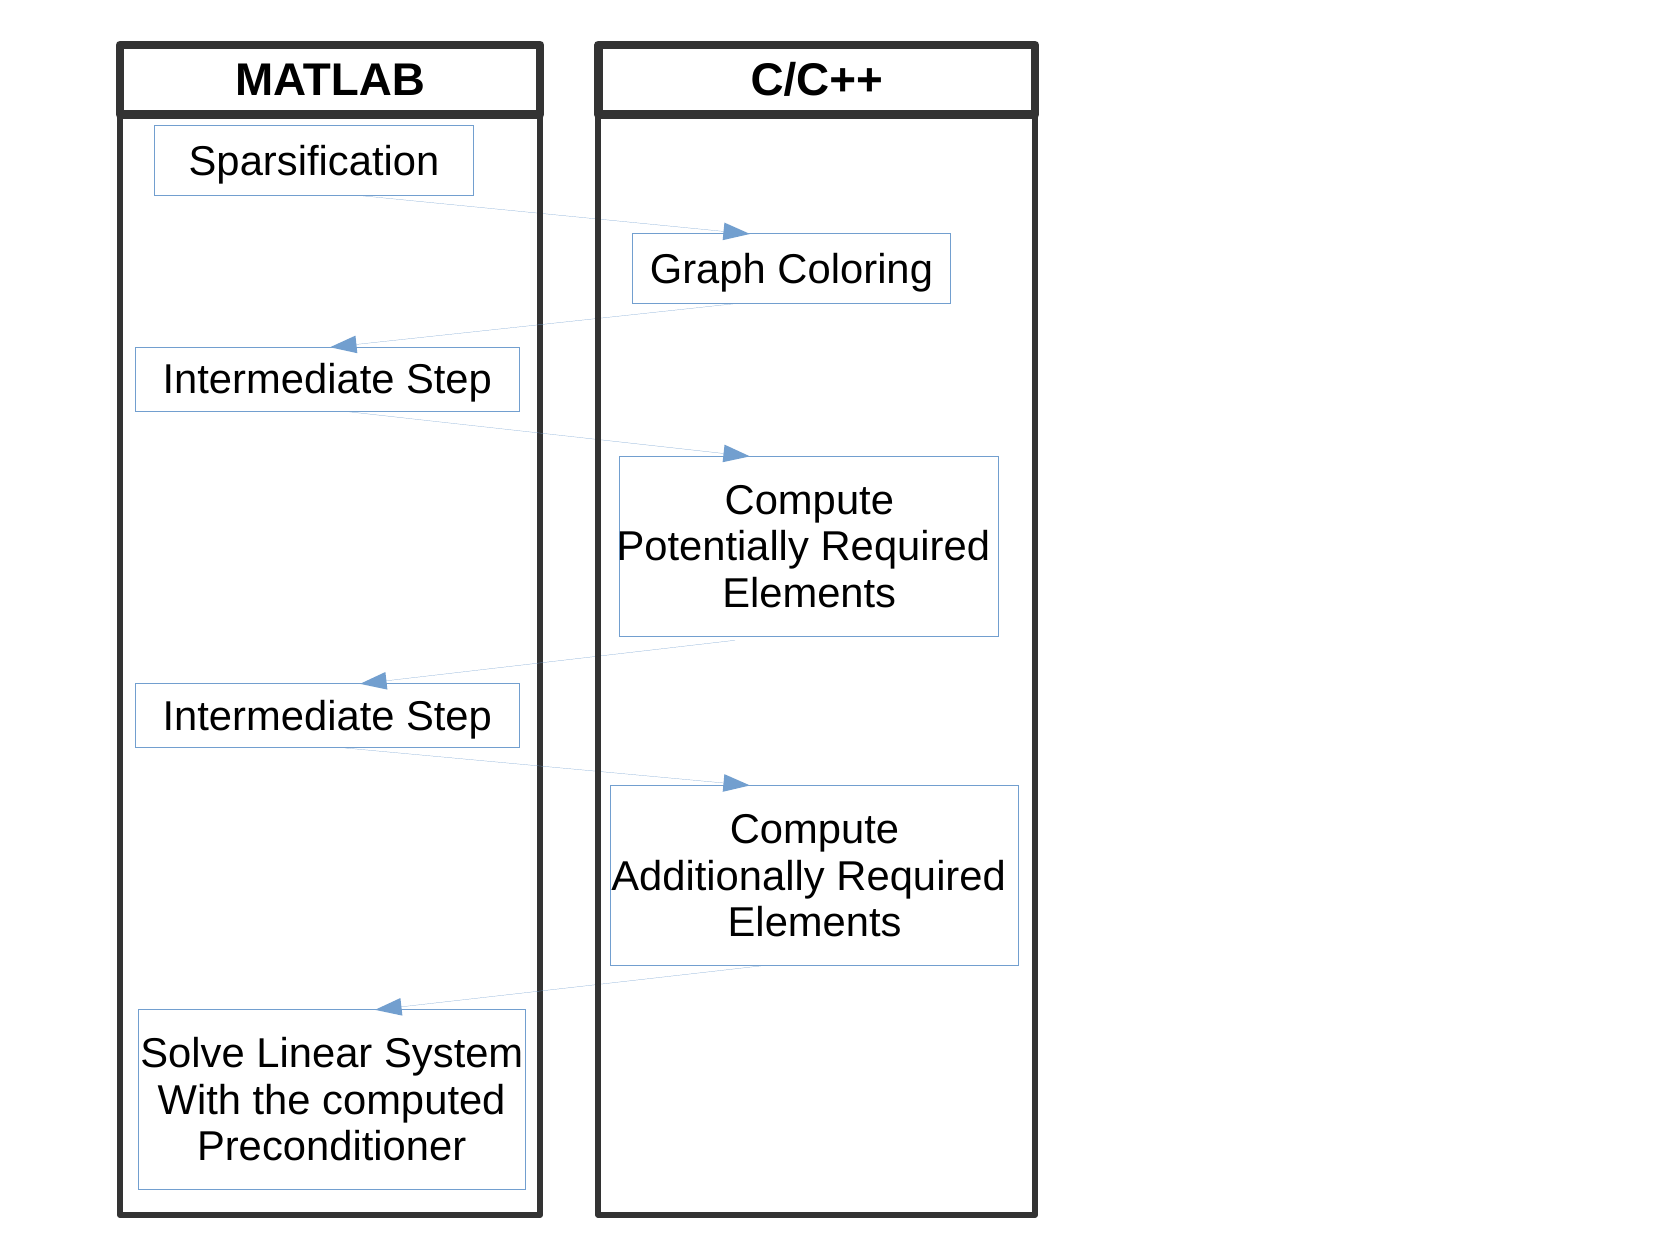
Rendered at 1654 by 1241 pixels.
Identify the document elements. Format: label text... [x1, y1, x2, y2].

text_box Compute Potentially Required Elements [619, 456, 999, 637]
text_box Intermediate Step [135, 683, 520, 748]
text_box Sparsification [154, 125, 474, 196]
text_box Graph Coloring [632, 233, 951, 304]
text_box C/C++ [598, 45, 1036, 115]
text_box MATLAB [120, 45, 541, 112]
text_box Compute Additionally Required Elements [610, 785, 1019, 966]
text_box Intermediate Step [135, 347, 520, 412]
text_box Solve Linear System With the computed Preconditioner [138, 1009, 526, 1190]
